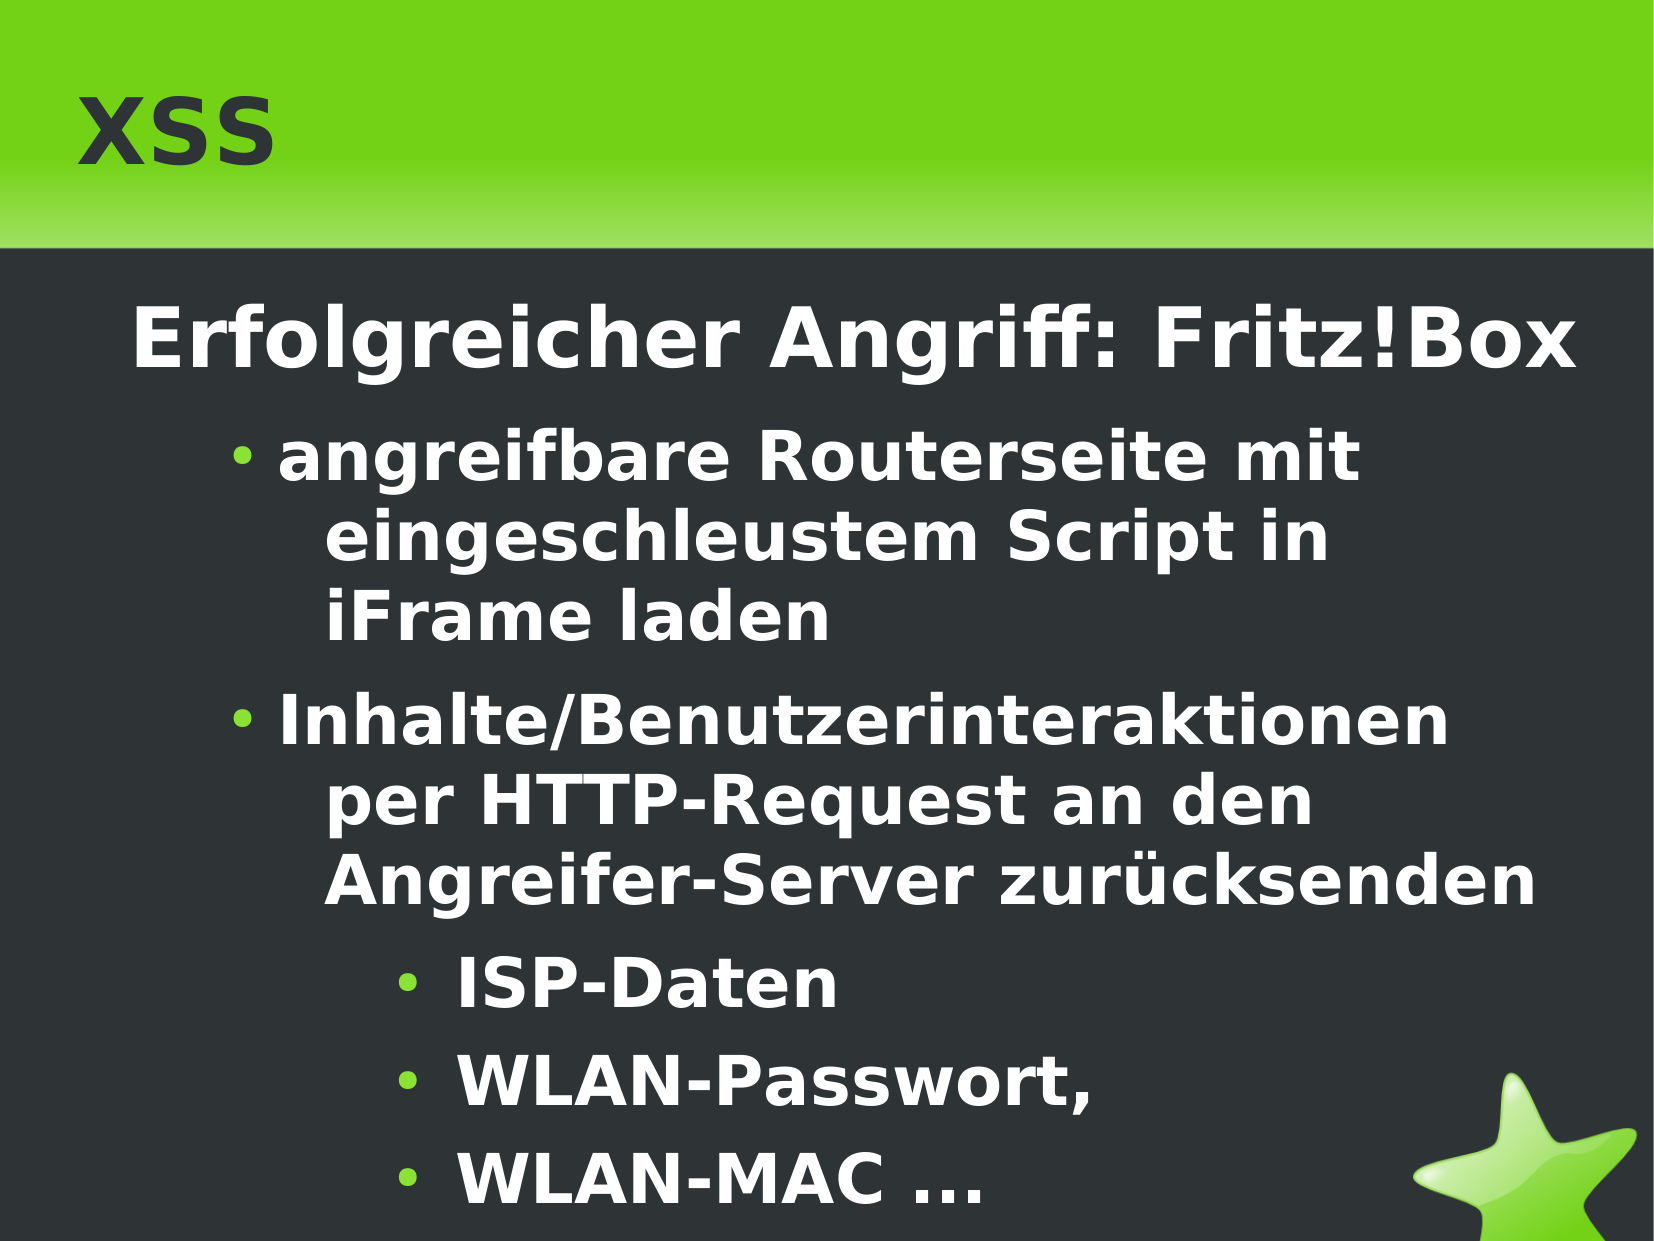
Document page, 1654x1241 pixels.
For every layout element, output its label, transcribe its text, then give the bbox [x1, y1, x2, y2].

picture [0, 0, 1654, 1241]
title XSS [76, 29, 1565, 237]
list Erfolgreicher Angriff: Fritz!Box angreifbare Routerseite mit eingeschleustem Script in iFrame laden Inhalte/Benutzerinteraktionen per HTTP-Request an den Angreifer-Server zurücksenden ISP-Daten WLAN-Passwort, WLAN-MAC ... [41, 290, 1606, 1241]
